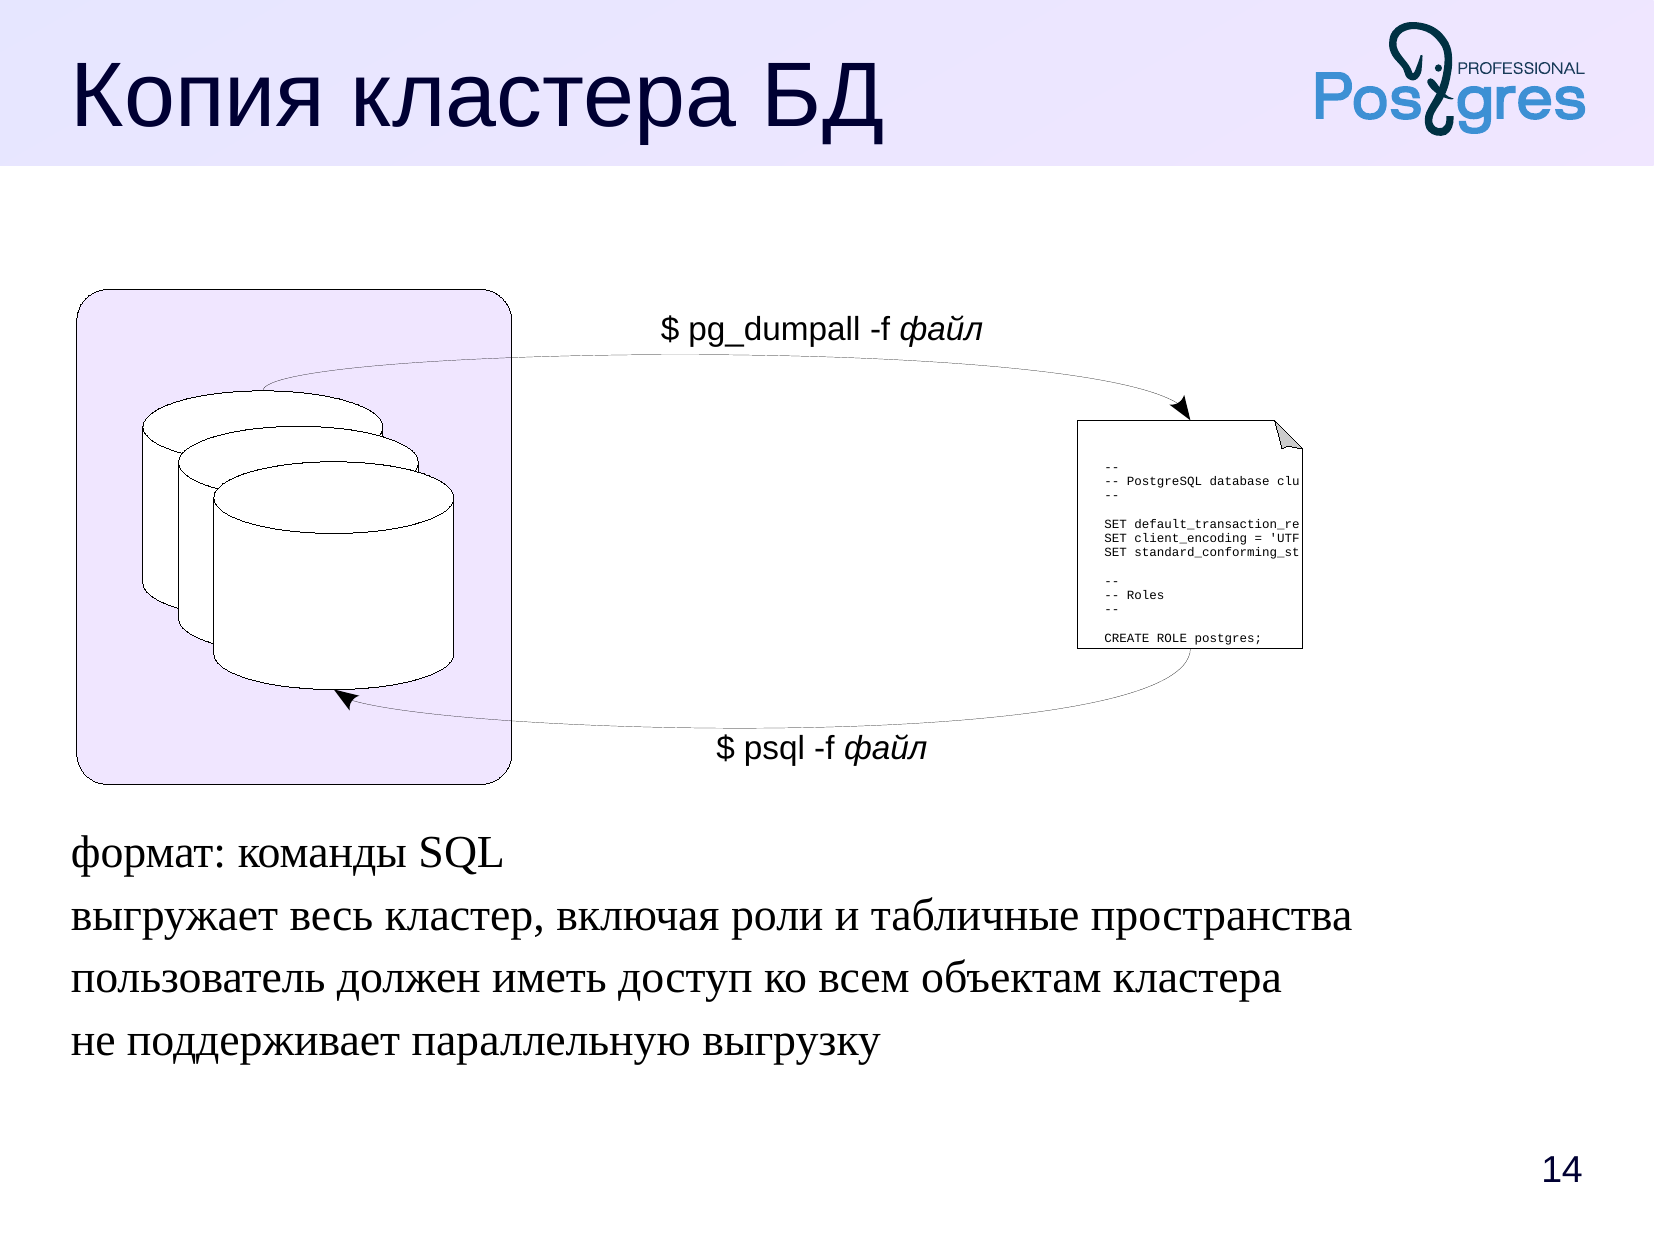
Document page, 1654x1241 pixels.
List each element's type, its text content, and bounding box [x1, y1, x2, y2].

text_box [178, 426, 454, 690]
list формат: команды SQL выгружает весь кластер, включая роли и табличные пространства пользователь должен иметь доступ ко всем объектам кластера не поддерживает параллельную выгрузку [70, 283, 1583, 1134]
title Копия кластера БД [70, 43, 1241, 147]
